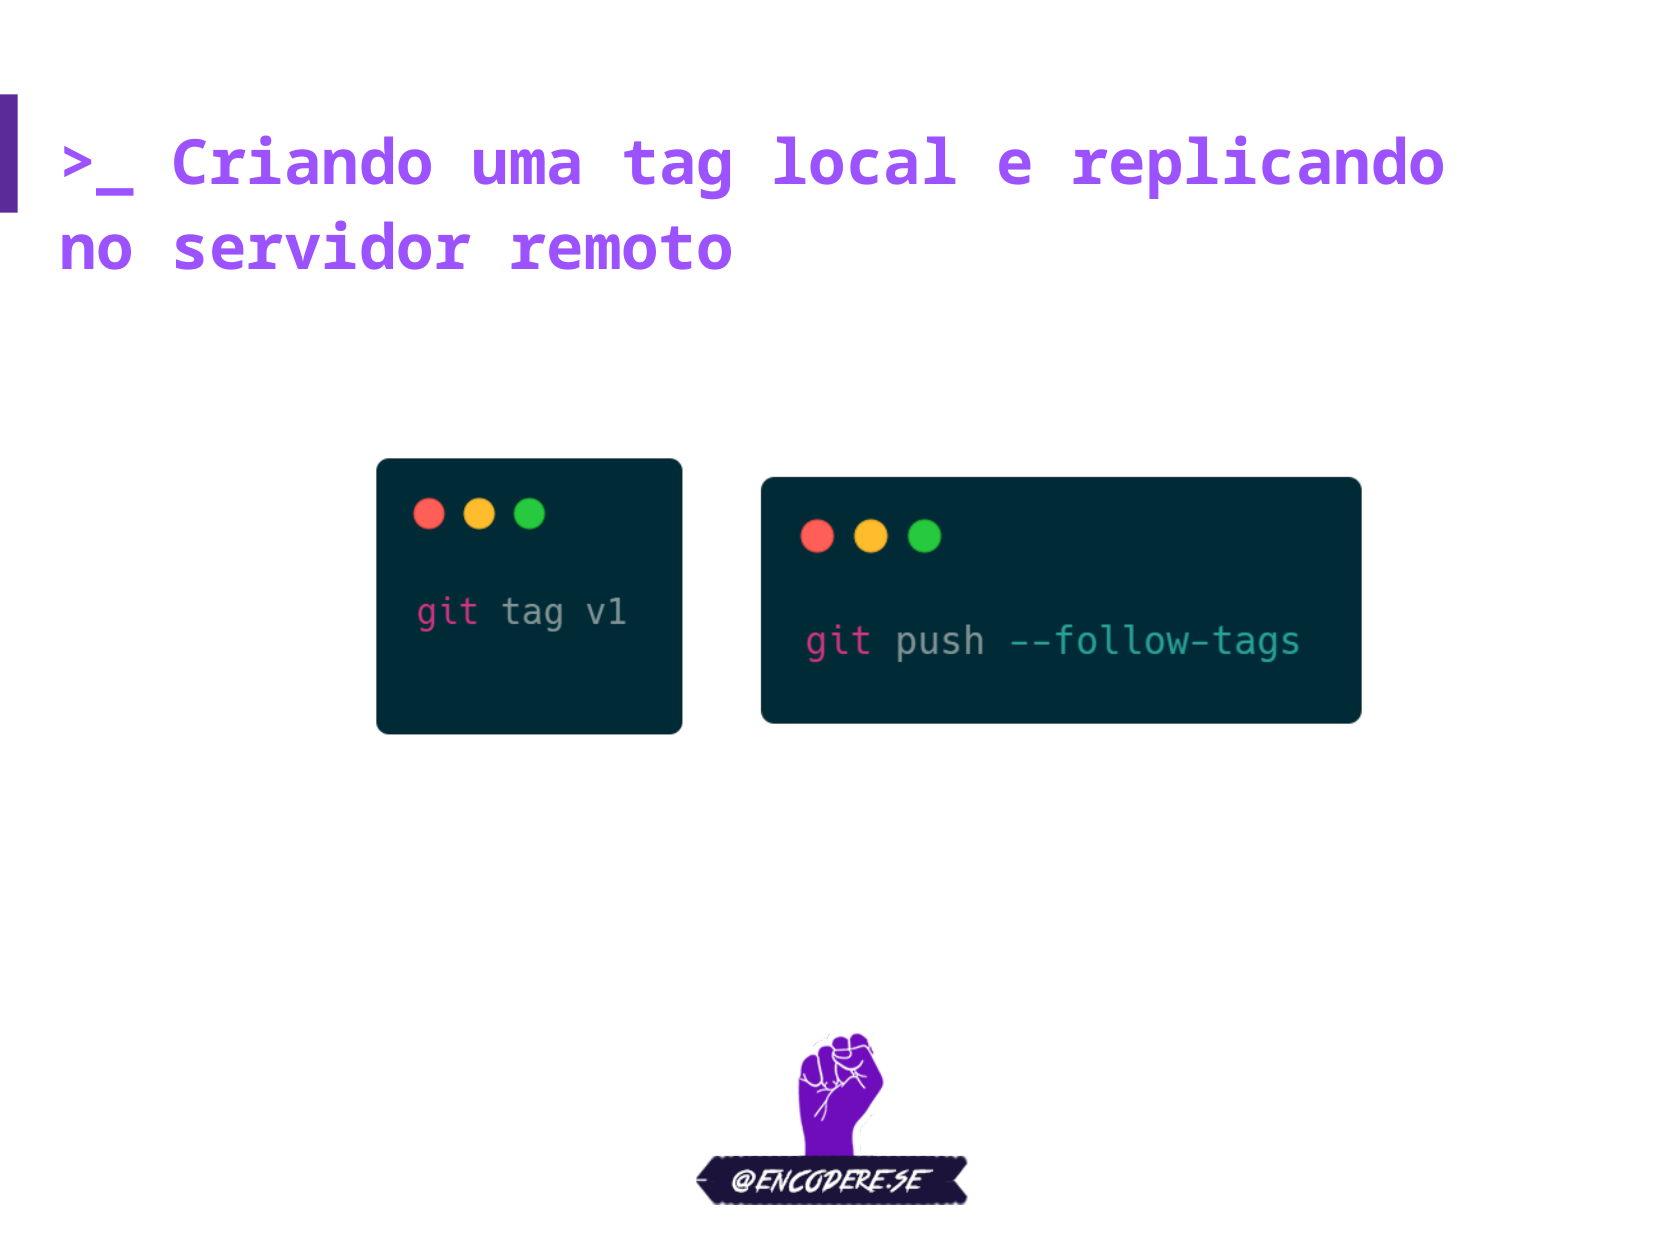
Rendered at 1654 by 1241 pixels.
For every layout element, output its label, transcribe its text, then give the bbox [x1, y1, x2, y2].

picture [696, 1027, 969, 1205]
text_box [0, 94, 18, 213]
picture [236, 318, 1512, 876]
title >_ Criando uma tag local e replicando no servidor remoto [59, 118, 1489, 273]
